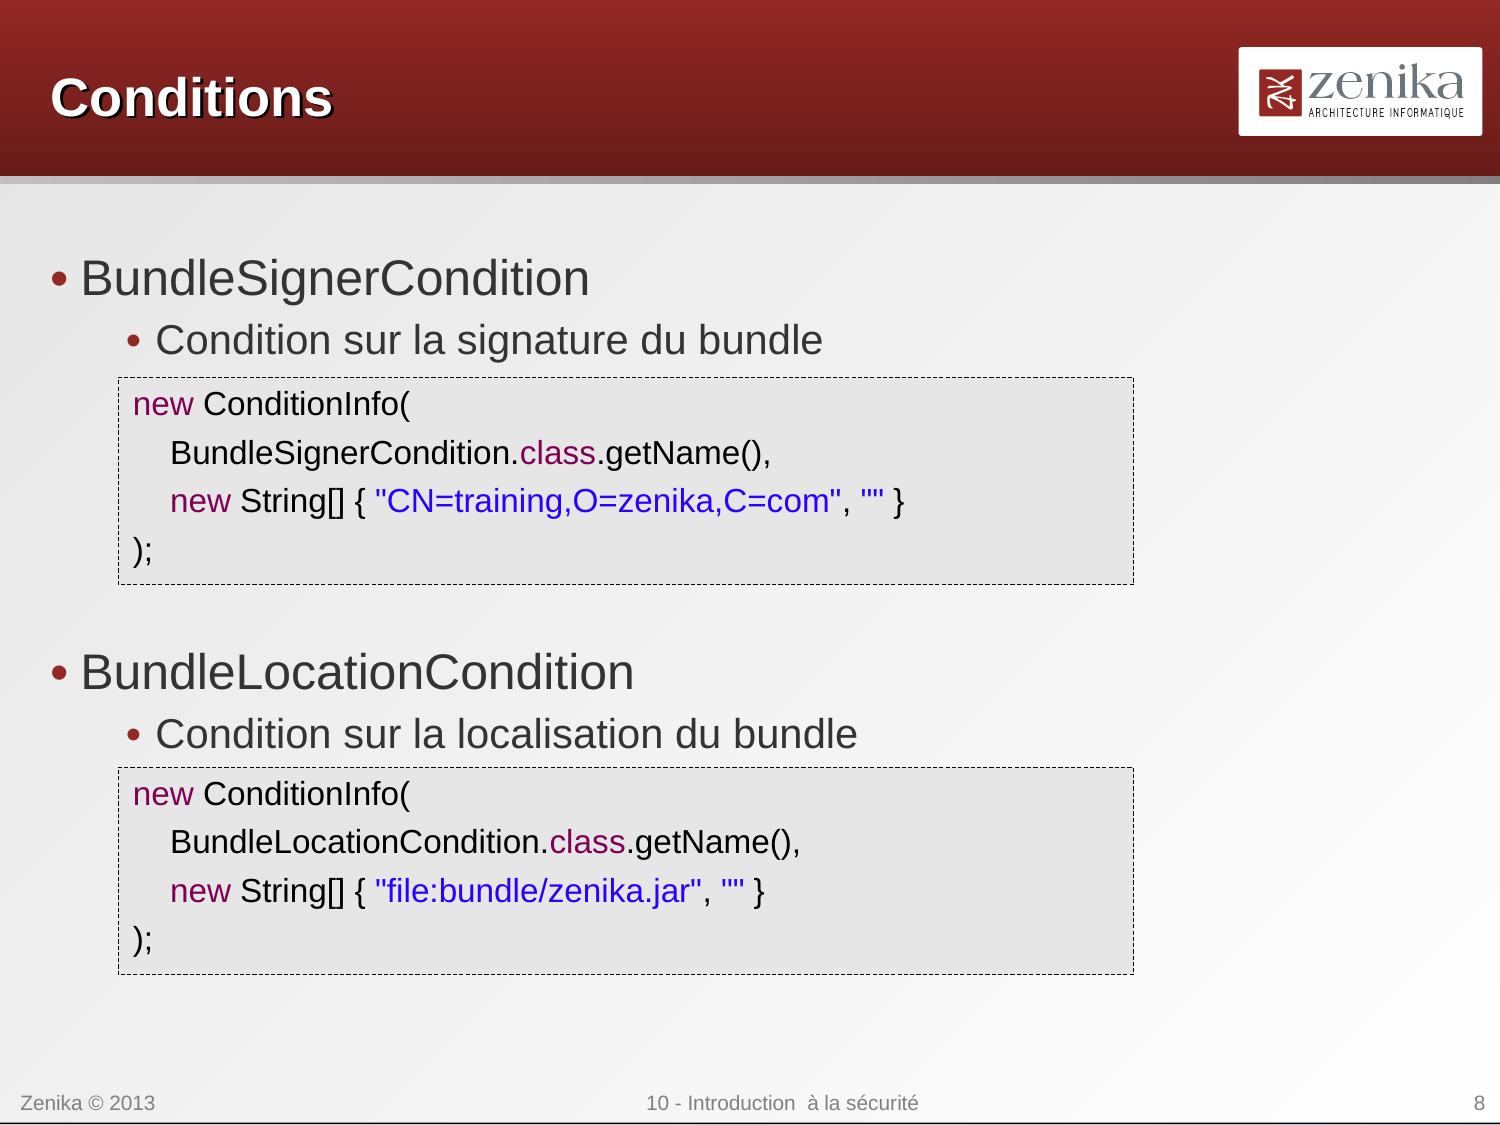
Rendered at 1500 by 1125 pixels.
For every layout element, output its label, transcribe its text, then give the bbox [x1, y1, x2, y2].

list BundleSignerCondition Condition sur la signature du bundle BundleLocationCondition Condition sur la localisation du bundle [50, 249, 1435, 1064]
list new ConditionInfo( BundleSignerCondition.class.getName(), new String[] { "CN=training,O=zenika,C=com", "" } ); [118, 377, 1134, 585]
picture [1257, 58, 1464, 125]
list new ConditionInfo( BundleLocationCondition.class.getName(), new String[] { "file:bundle/zenika.jar", "" } ); [118, 767, 1134, 975]
title Conditions [50, 22, 1206, 172]
